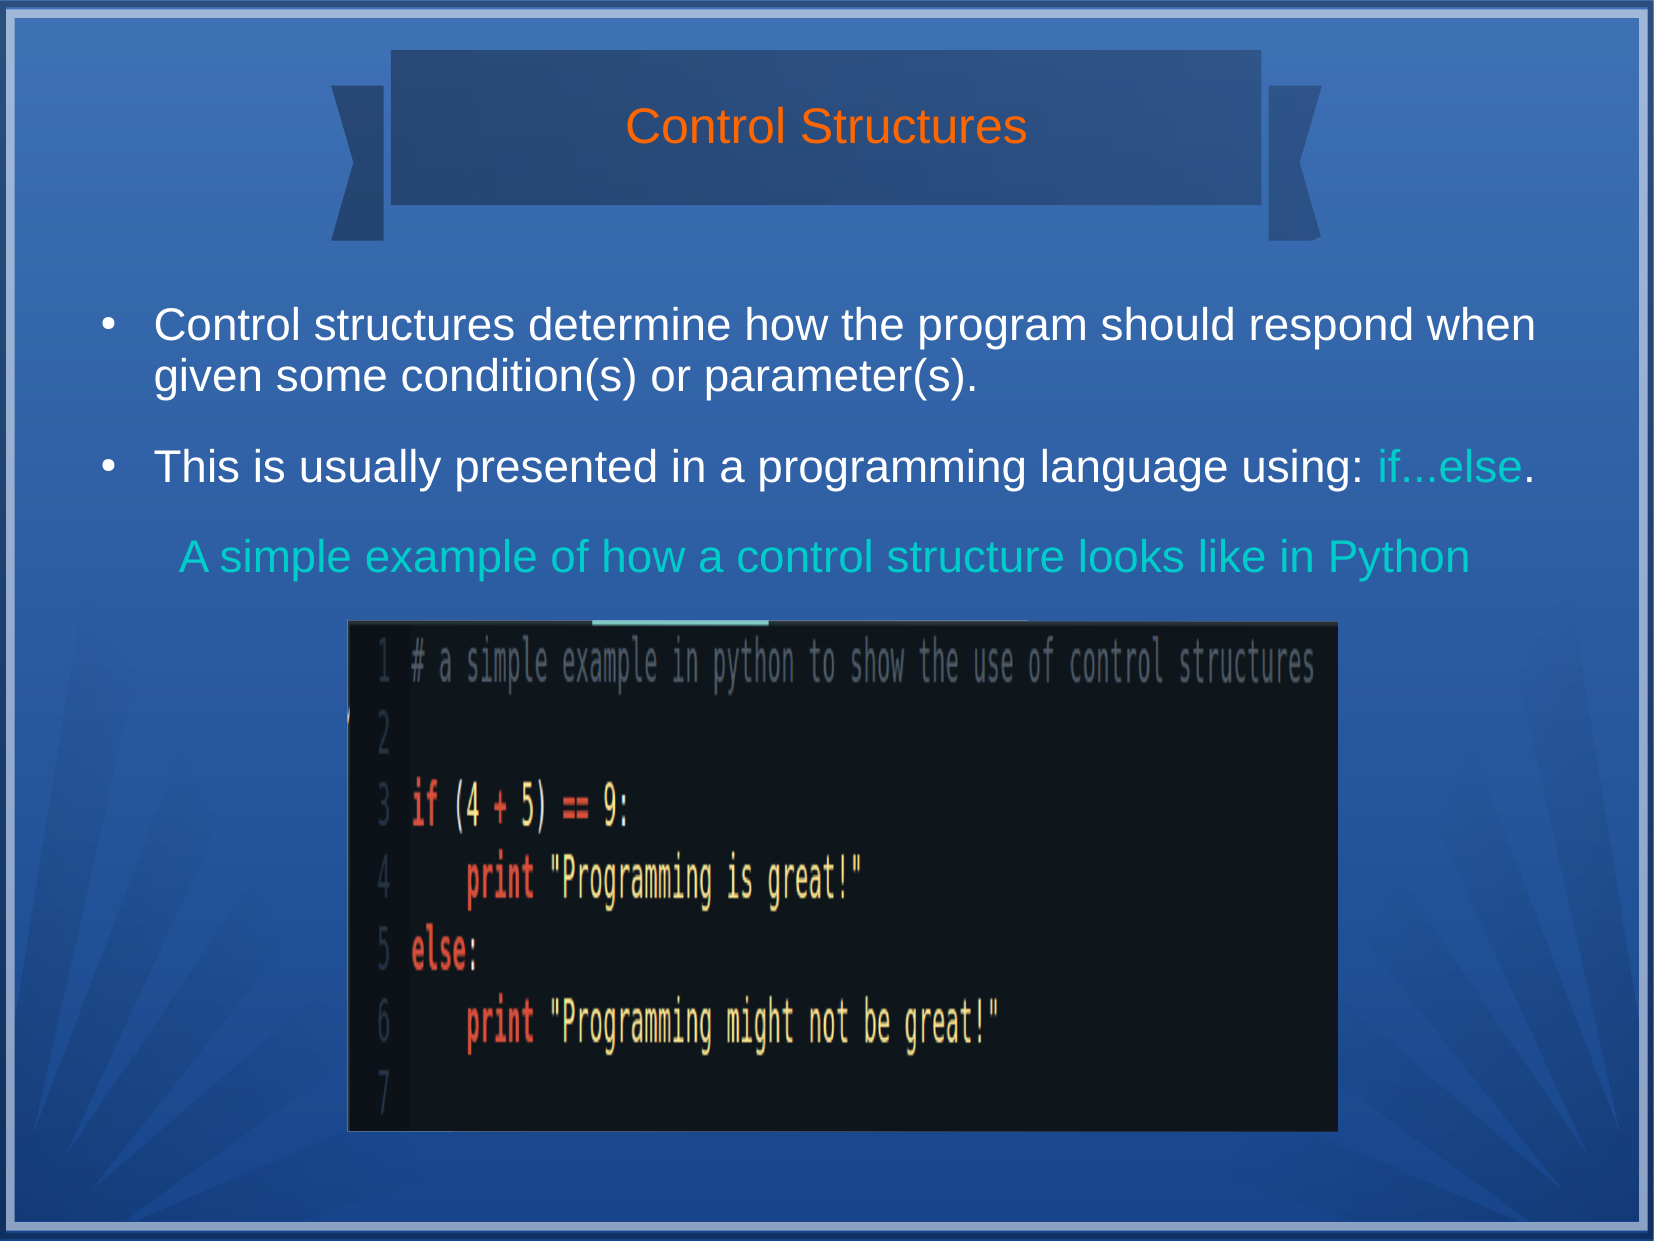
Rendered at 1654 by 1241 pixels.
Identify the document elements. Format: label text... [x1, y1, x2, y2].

picture [347, 619, 1338, 1132]
title Control Structures [389, 47, 1264, 205]
list Control structures determine how the program should respond when given some condition(s) or parameter(s). This is usually presented in a programming language using: if...else. A simple example of how a control structure looks like in Python [82, 299, 1571, 1241]
